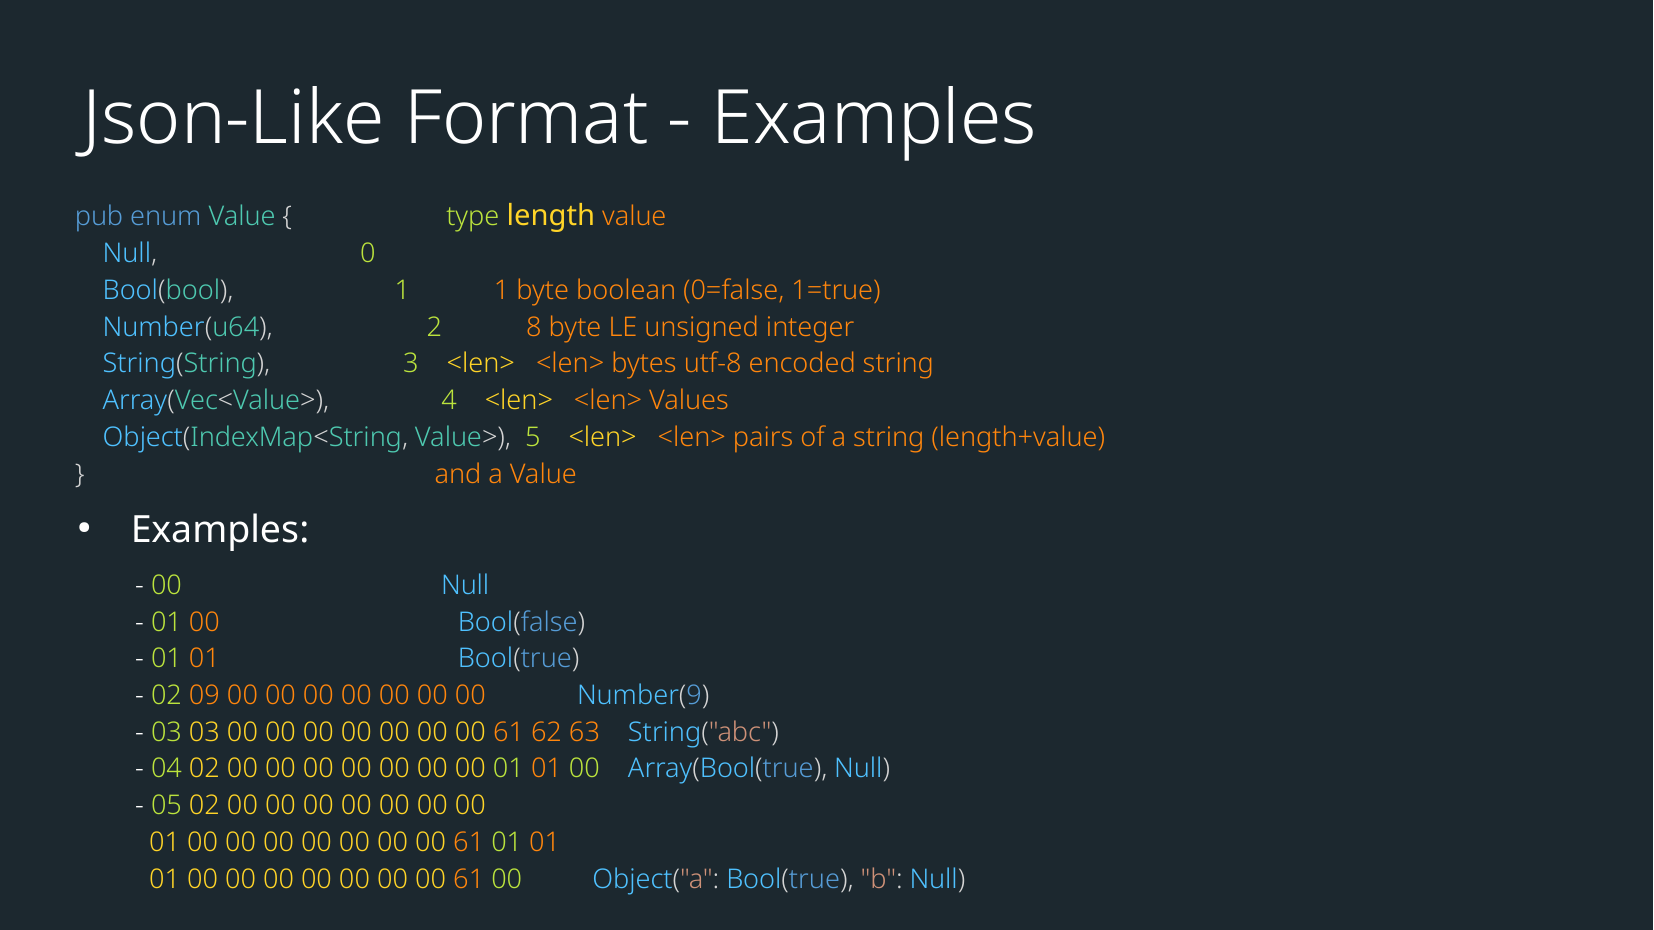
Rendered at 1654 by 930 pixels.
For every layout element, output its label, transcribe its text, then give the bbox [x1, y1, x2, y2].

title Json-Like Format - Examples [82, 37, 1571, 186]
text_box pub enum Value { type length value Null, 0 Bool(bool), 1 1 byte boolean (0=false, 1=true) Number(u64), 2 8 byte LE unsigned integer String(String), 3 <len> <len> bytes utf-8 encoded string Array(Vec<Value>), 4 <len> <len> Values Object(IndexMap<String, Value>), 5 <len> <len> pairs of a string (length+value) } and a Value [60, 186, 1606, 490]
list Examples: [60, 503, 1533, 751]
text_box - 00 Null - 01 00 Bool(false) - 01 01 Bool(true) - 02 09 00 00 00 00 00 00 00 Number(9) - 03 03 00 00 00 00 00 00 00 61 62 63 String("abc") - 04 02 00 00 00 00 00 00 00 01 01 00 Array(Bool(true), Null) - 05 02 00 00 00 00 00 00 00 01 00 00 00 00 00 00 00 61 01 01 01 00 00 00 00 00 00 00 61 00 Object("a": Bool(true), "b": Null) [120, 558, 1606, 873]
